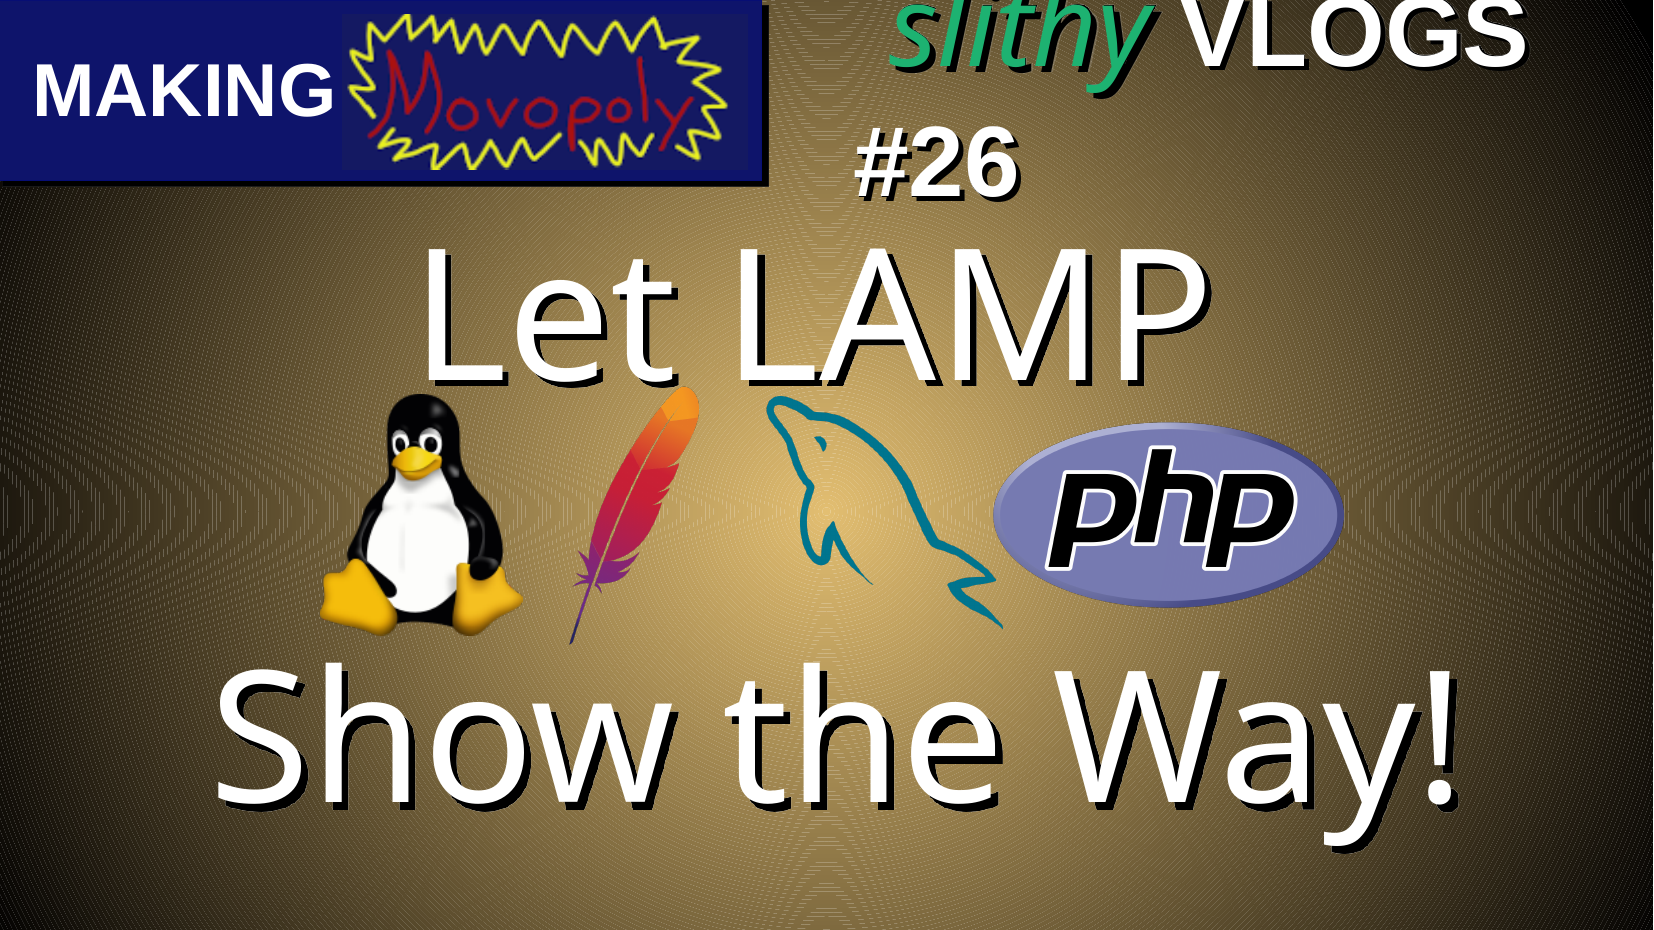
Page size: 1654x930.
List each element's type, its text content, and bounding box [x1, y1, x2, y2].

text_box MAKING [0, 0, 762, 181]
picture [567, 385, 703, 646]
title slithy VLOGS #26 [853, 0, 1653, 147]
text_box Let LAMP [396, 176, 1230, 412]
picture [342, 14, 748, 170]
picture [759, 396, 1349, 635]
text_box Show the Way! [195, 599, 1460, 835]
picture [320, 394, 523, 636]
